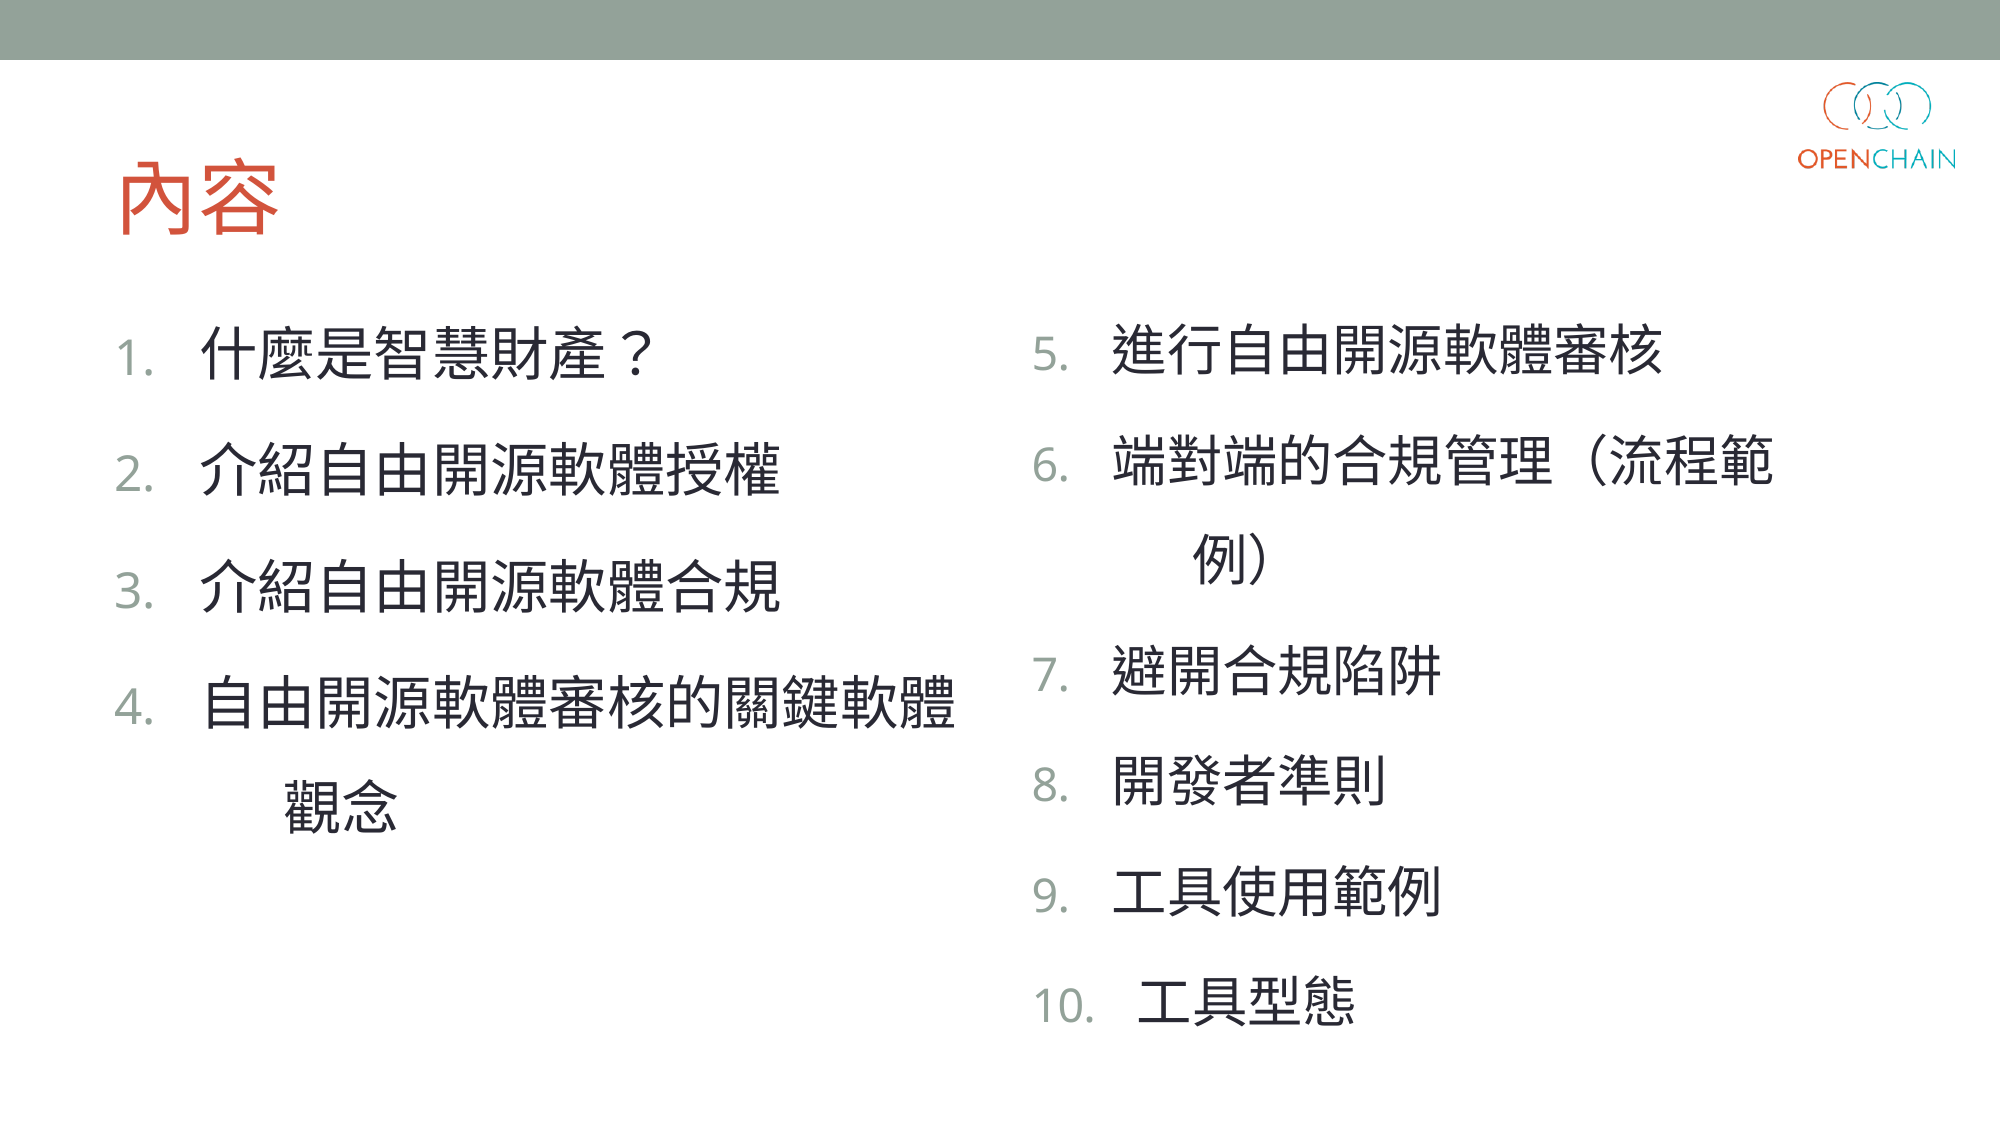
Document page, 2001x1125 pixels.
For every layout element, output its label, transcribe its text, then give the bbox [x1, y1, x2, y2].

list 什麼是智慧財產？ 介紹自由開源軟體授權 介紹自由開源軟體合規 自由開源軟體審核的關鍵軟體觀念 [99, 274, 984, 1049]
list 進行自由開源軟體審核 端對端的合規管理（流程範例） 避開合規陷阱 開發者準則 工具使用範例 工具型態 [1016, 274, 1901, 1049]
title 內容 [99, 87, 1900, 251]
